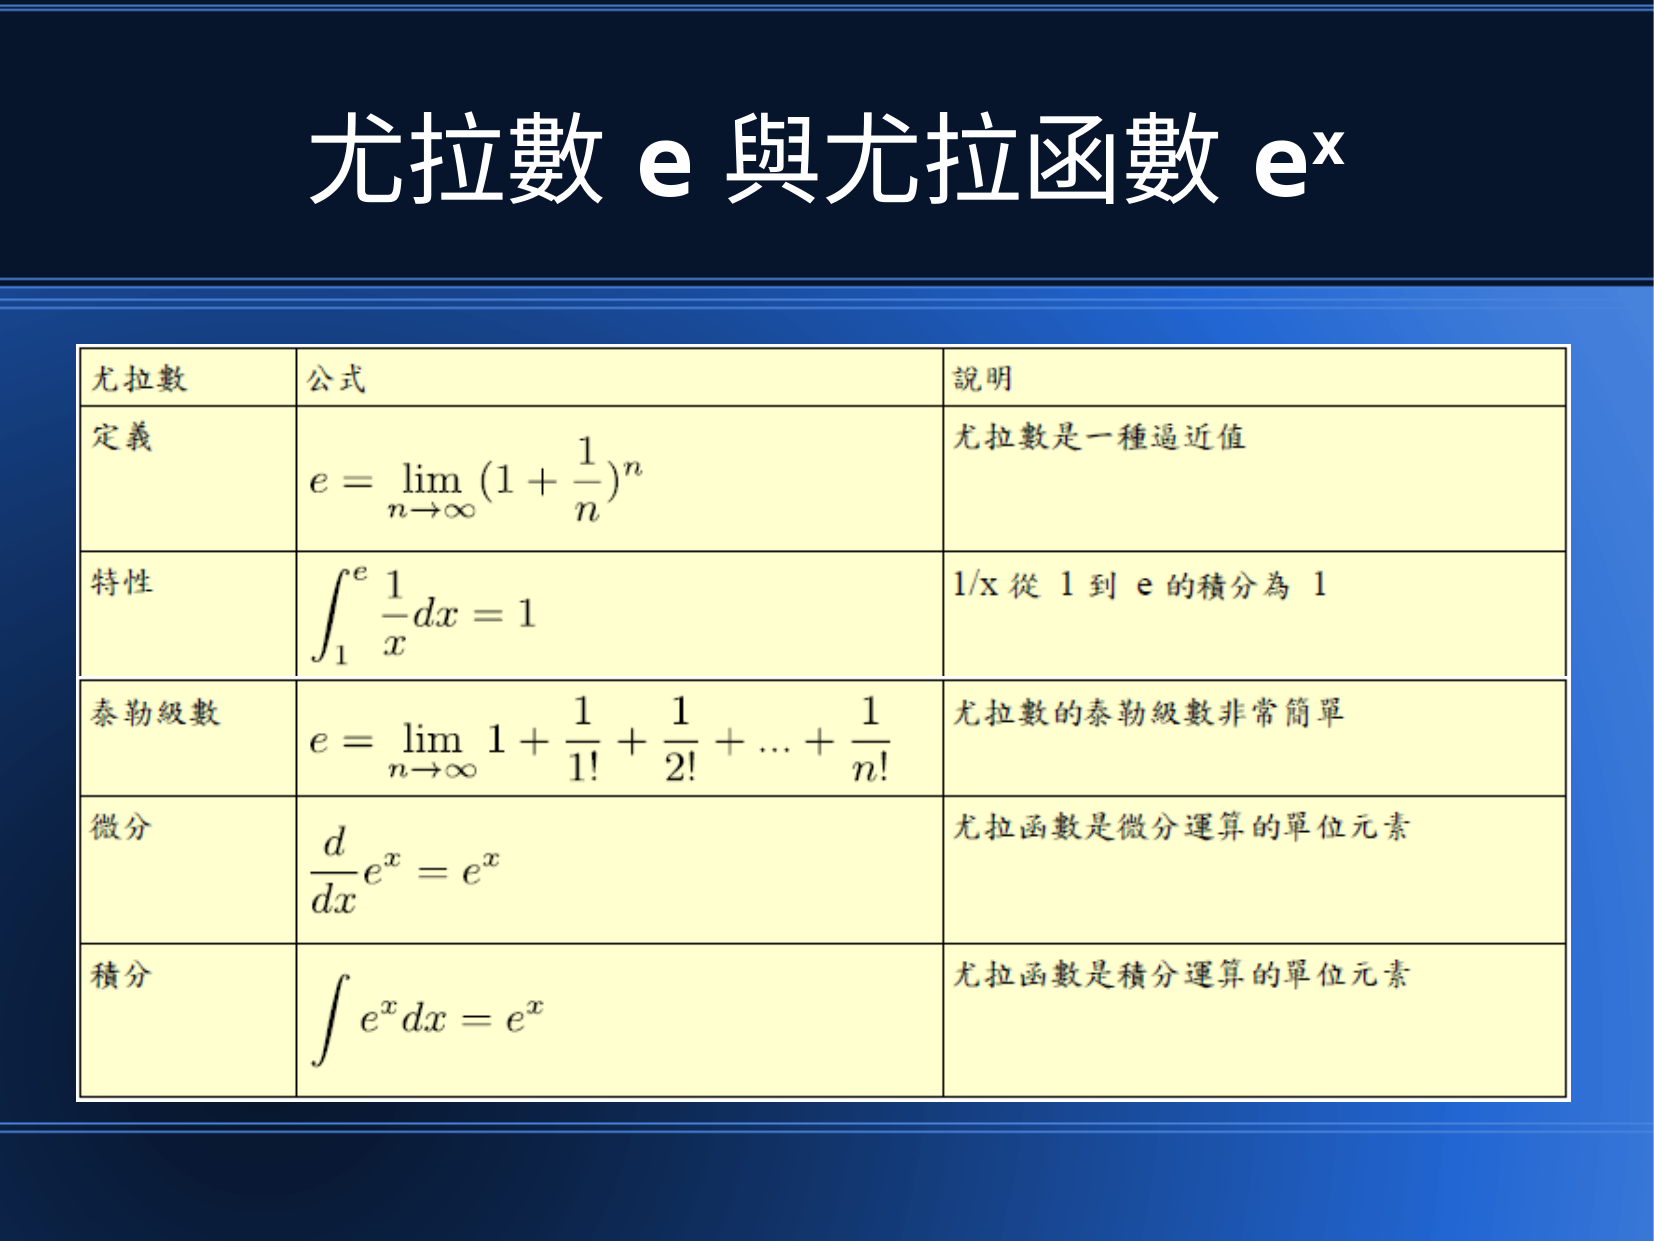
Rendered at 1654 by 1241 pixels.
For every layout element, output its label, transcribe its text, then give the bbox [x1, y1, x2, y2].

title 尤拉數e與尤拉函數ex [82, 49, 1571, 257]
picture [0, 0, 1654, 1241]
